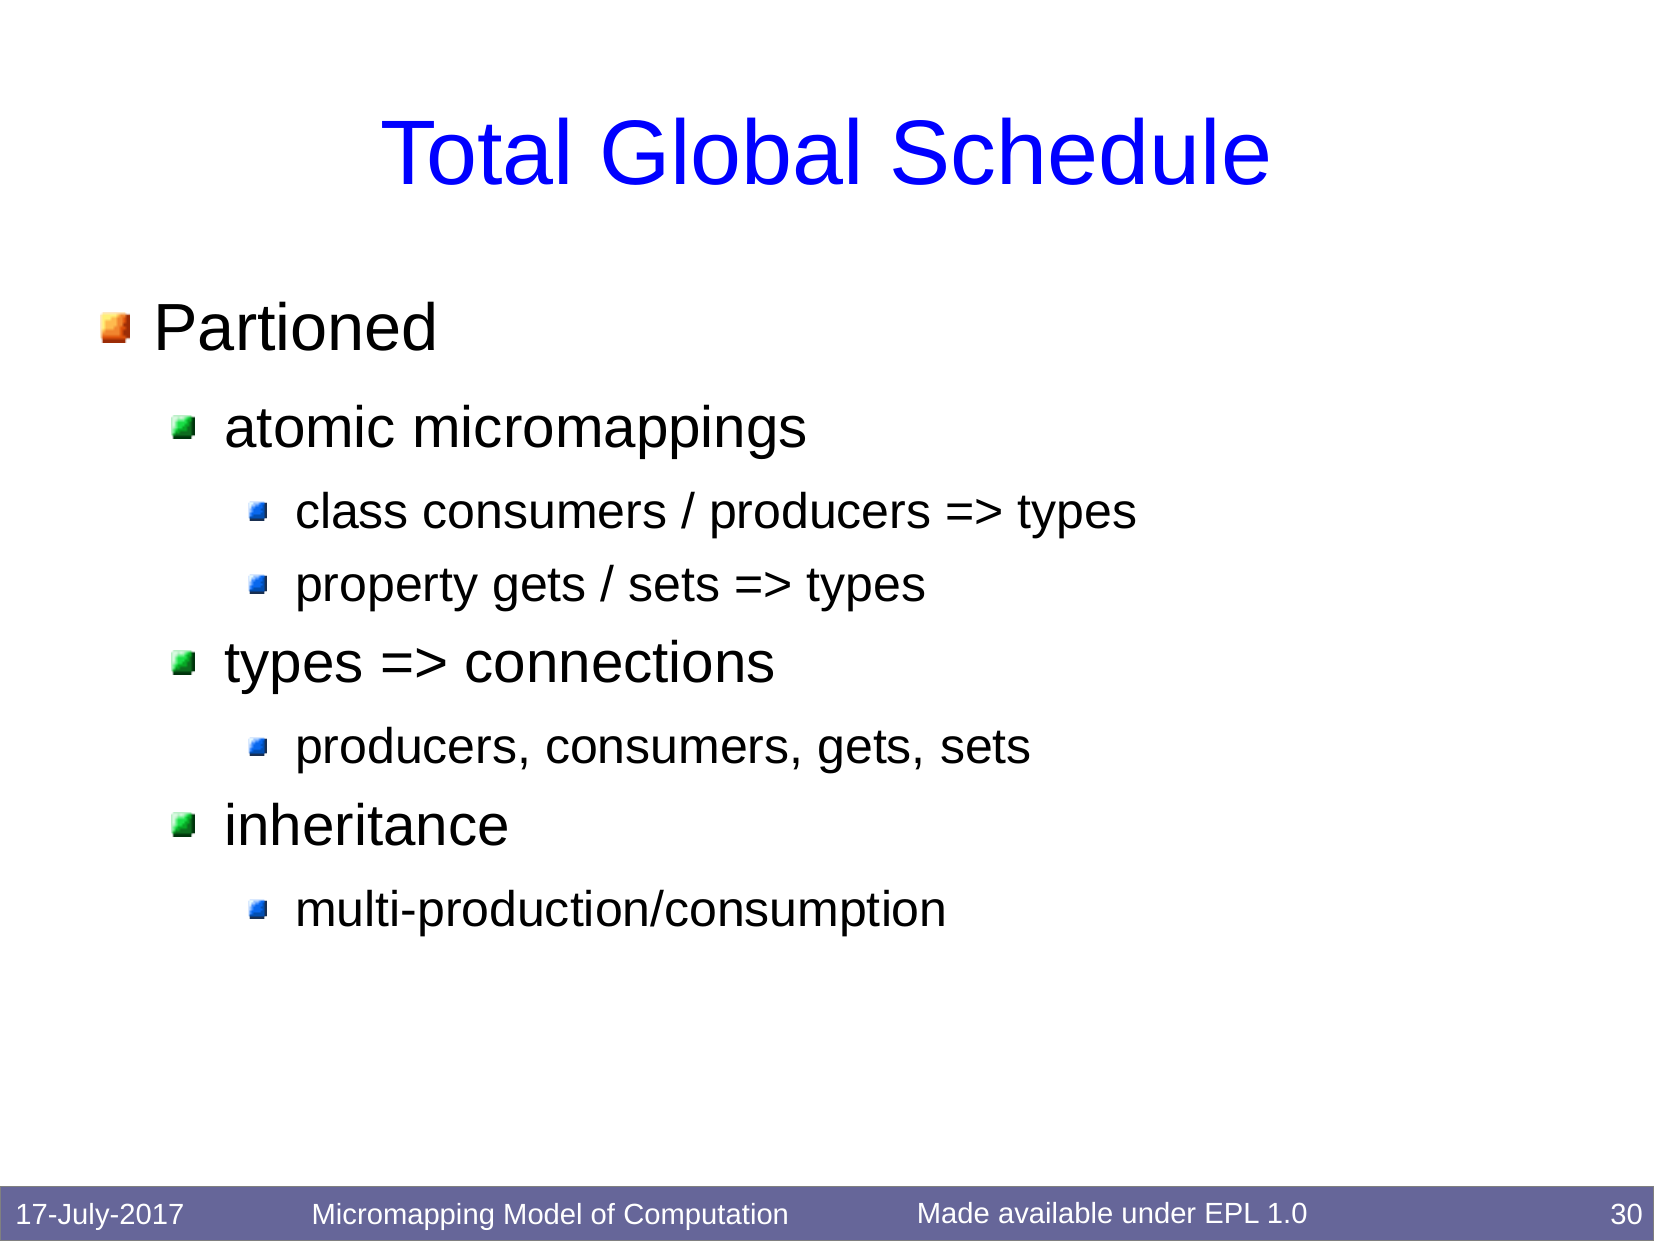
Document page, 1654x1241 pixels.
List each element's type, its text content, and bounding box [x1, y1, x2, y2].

list Partioned atomic micromappings class consumers / producers => types property gets / sets => types types => connections producers, consumers, gets, sets inheritance multi-production/consumption [82, 290, 1571, 1109]
title Total Global Schedule [82, 49, 1571, 257]
